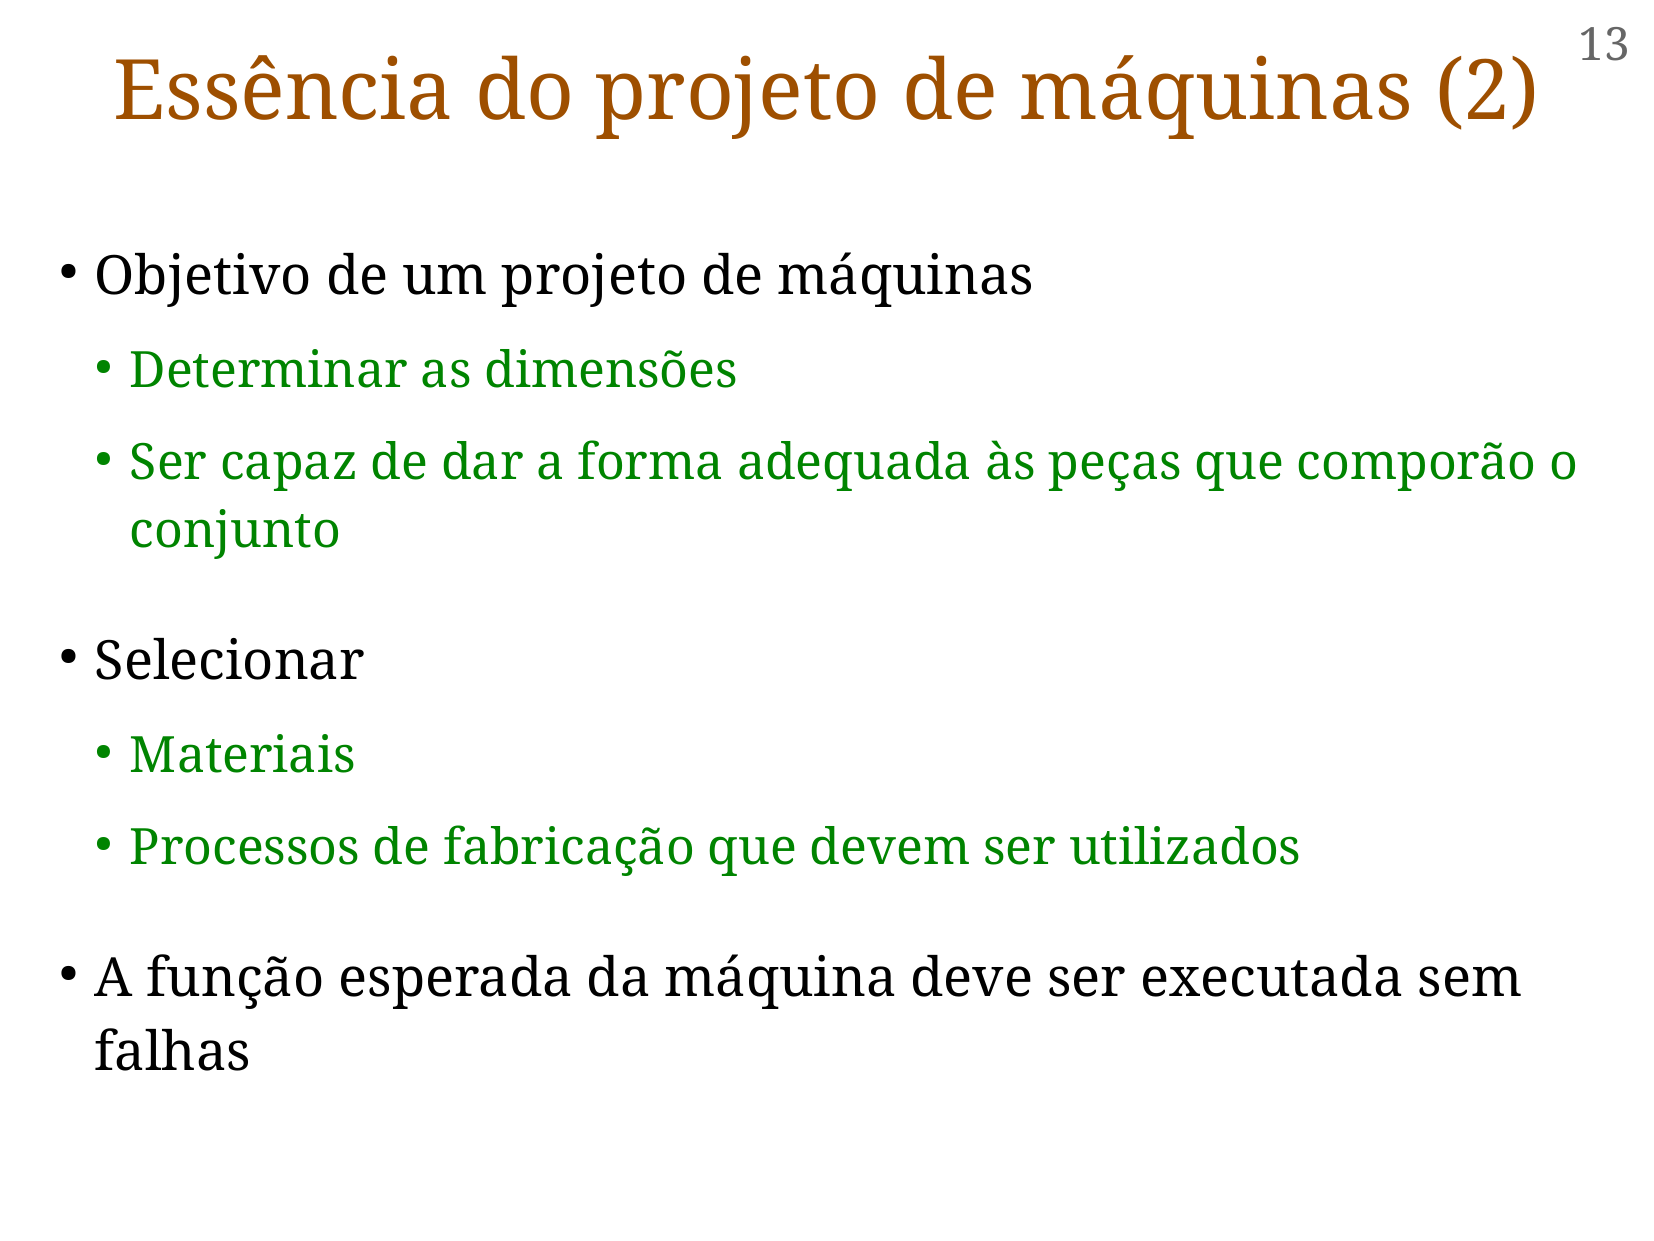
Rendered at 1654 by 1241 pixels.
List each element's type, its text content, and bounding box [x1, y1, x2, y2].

list Objetivo de um projeto de máquinas Determinar as dimensões Ser capaz de dar a forma adequada às peças que comporão o conjunto Selecionar Materiais Processos de fabricação que devem ser utilizados A função esperada da máquina deve ser executada sem falhas [59, 236, 1595, 1211]
title Essência do projeto de máquinas (2) [59, 29, 1595, 148]
